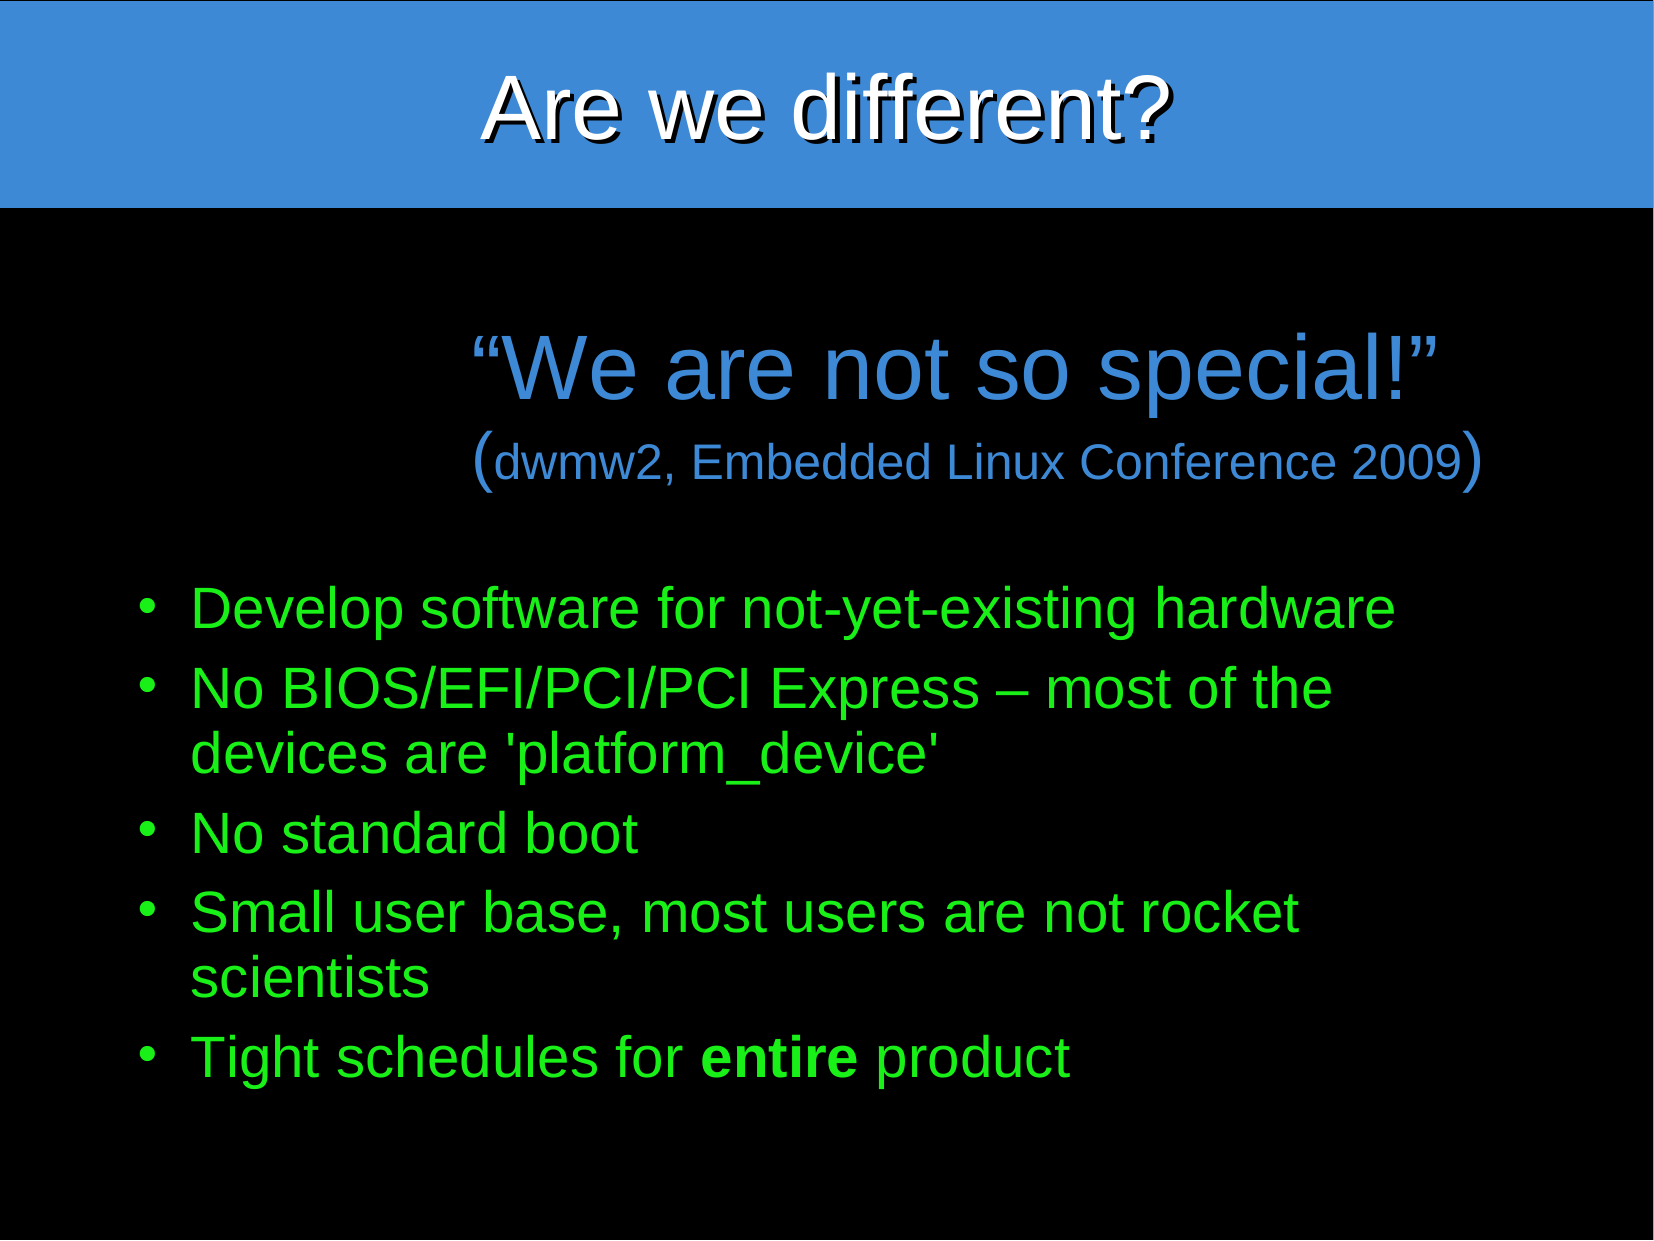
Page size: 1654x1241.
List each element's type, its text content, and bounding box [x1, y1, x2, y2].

title Are we different? [0, 1, 1654, 208]
list Develop software for not-yet-existing hardware No BIOS/EFI/PCI/PCI Express – most of the devices are 'platform_device' No standard boot Small user base, most users are not rocket scientists Tight schedules for entire product [49, 571, 1538, 1123]
text_box “We are not so special!” (dwmw2, Embedded Linux Conference 2009) [456, 310, 1654, 503]
